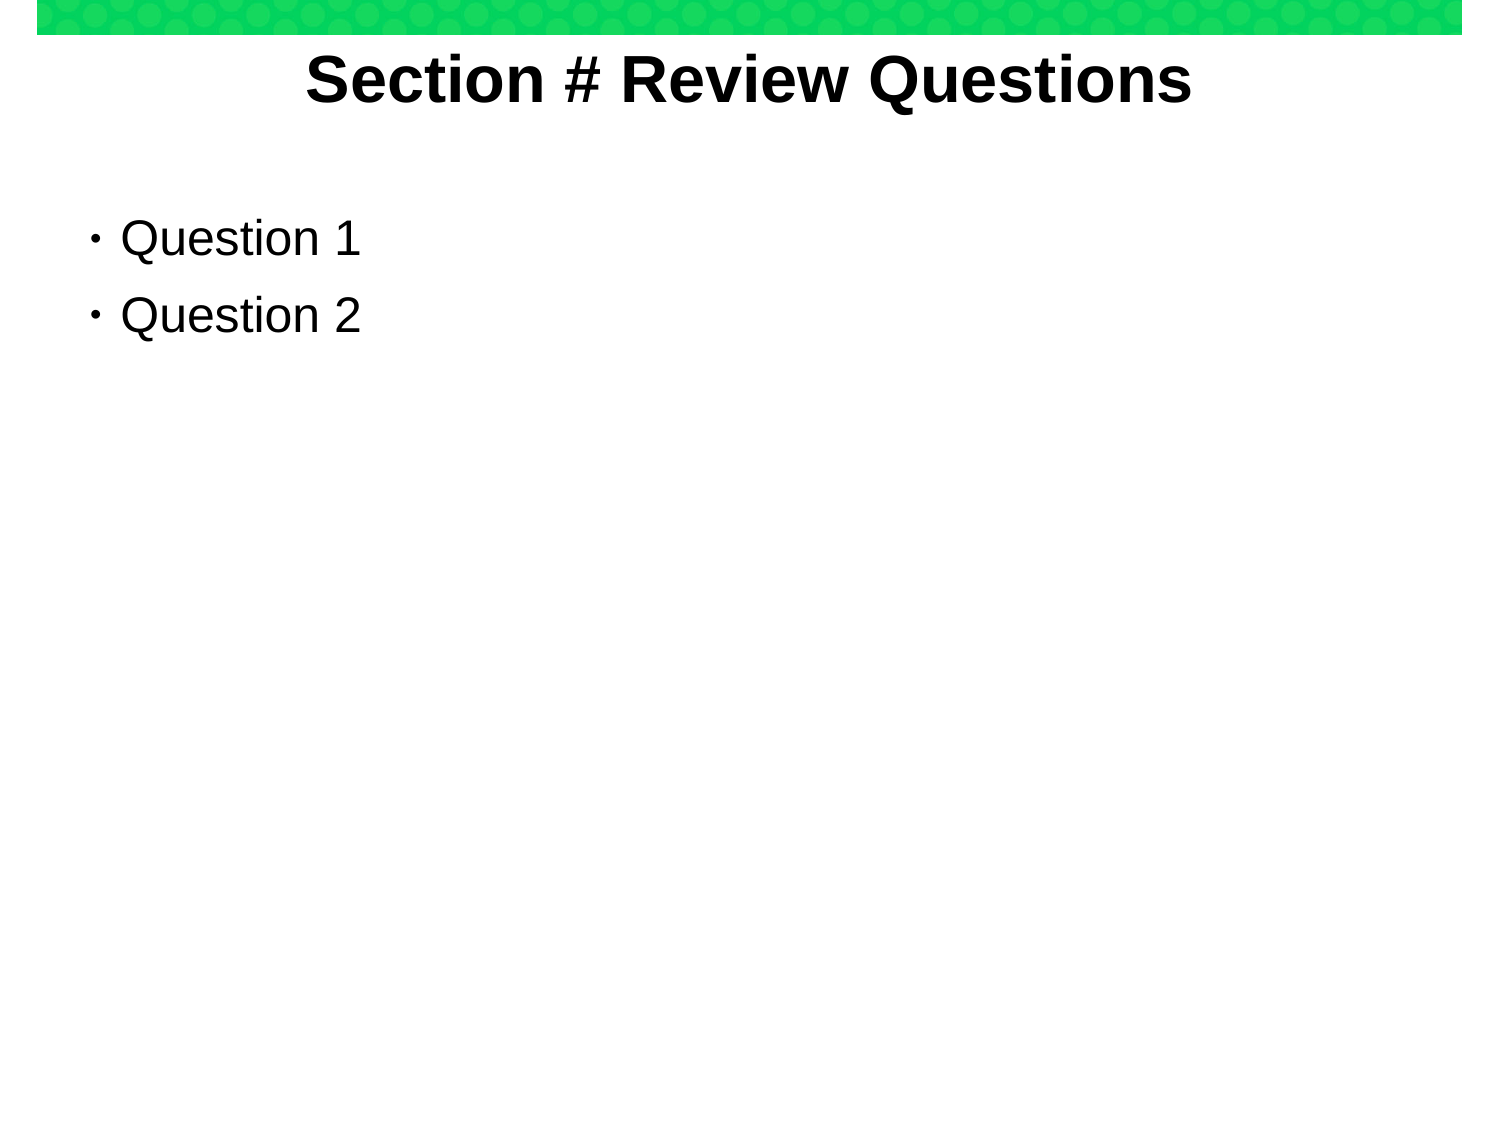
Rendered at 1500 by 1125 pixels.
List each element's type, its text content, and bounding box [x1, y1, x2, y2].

picture [37, 0, 1462, 35]
list Question 1 Question 2 [90, 207, 1463, 1111]
title Section # Review Questions [36, 41, 1464, 205]
